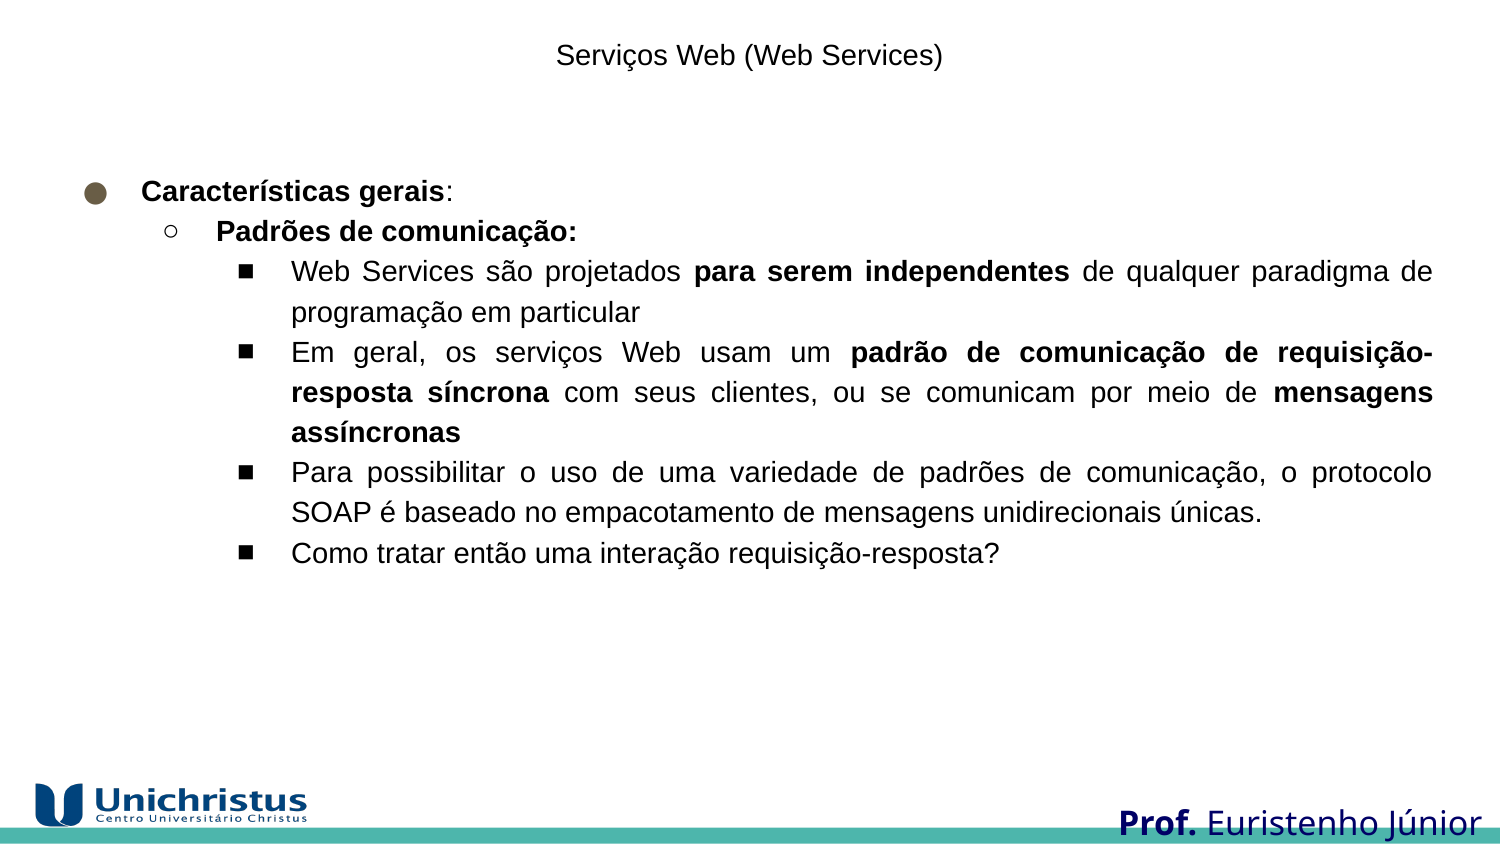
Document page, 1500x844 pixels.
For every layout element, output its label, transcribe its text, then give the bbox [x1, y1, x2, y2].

list Características gerais: Padrões de comunicação: Web Services são projetados para serem independentes de qualquer paradigma de programação em particular Em geral, os serviços Web usam um padrão de comunicação de requisição-resposta síncrona com seus clientes, ou se comunicam por meio de mensagens assíncronas Para possibilitar o uso de uma variedade de padrões de comunicação, o protocolo SOAP é baseado no empacotamento de mensagens unidirecionais únicas. Como tratar então uma interação requisição-resposta? [51, 152, 1449, 750]
picture [31, 781, 311, 828]
title Serviços Web (Web Services) [51, 20, 1449, 137]
text_box Prof. Euristenho Júnior [1103, 791, 1500, 844]
